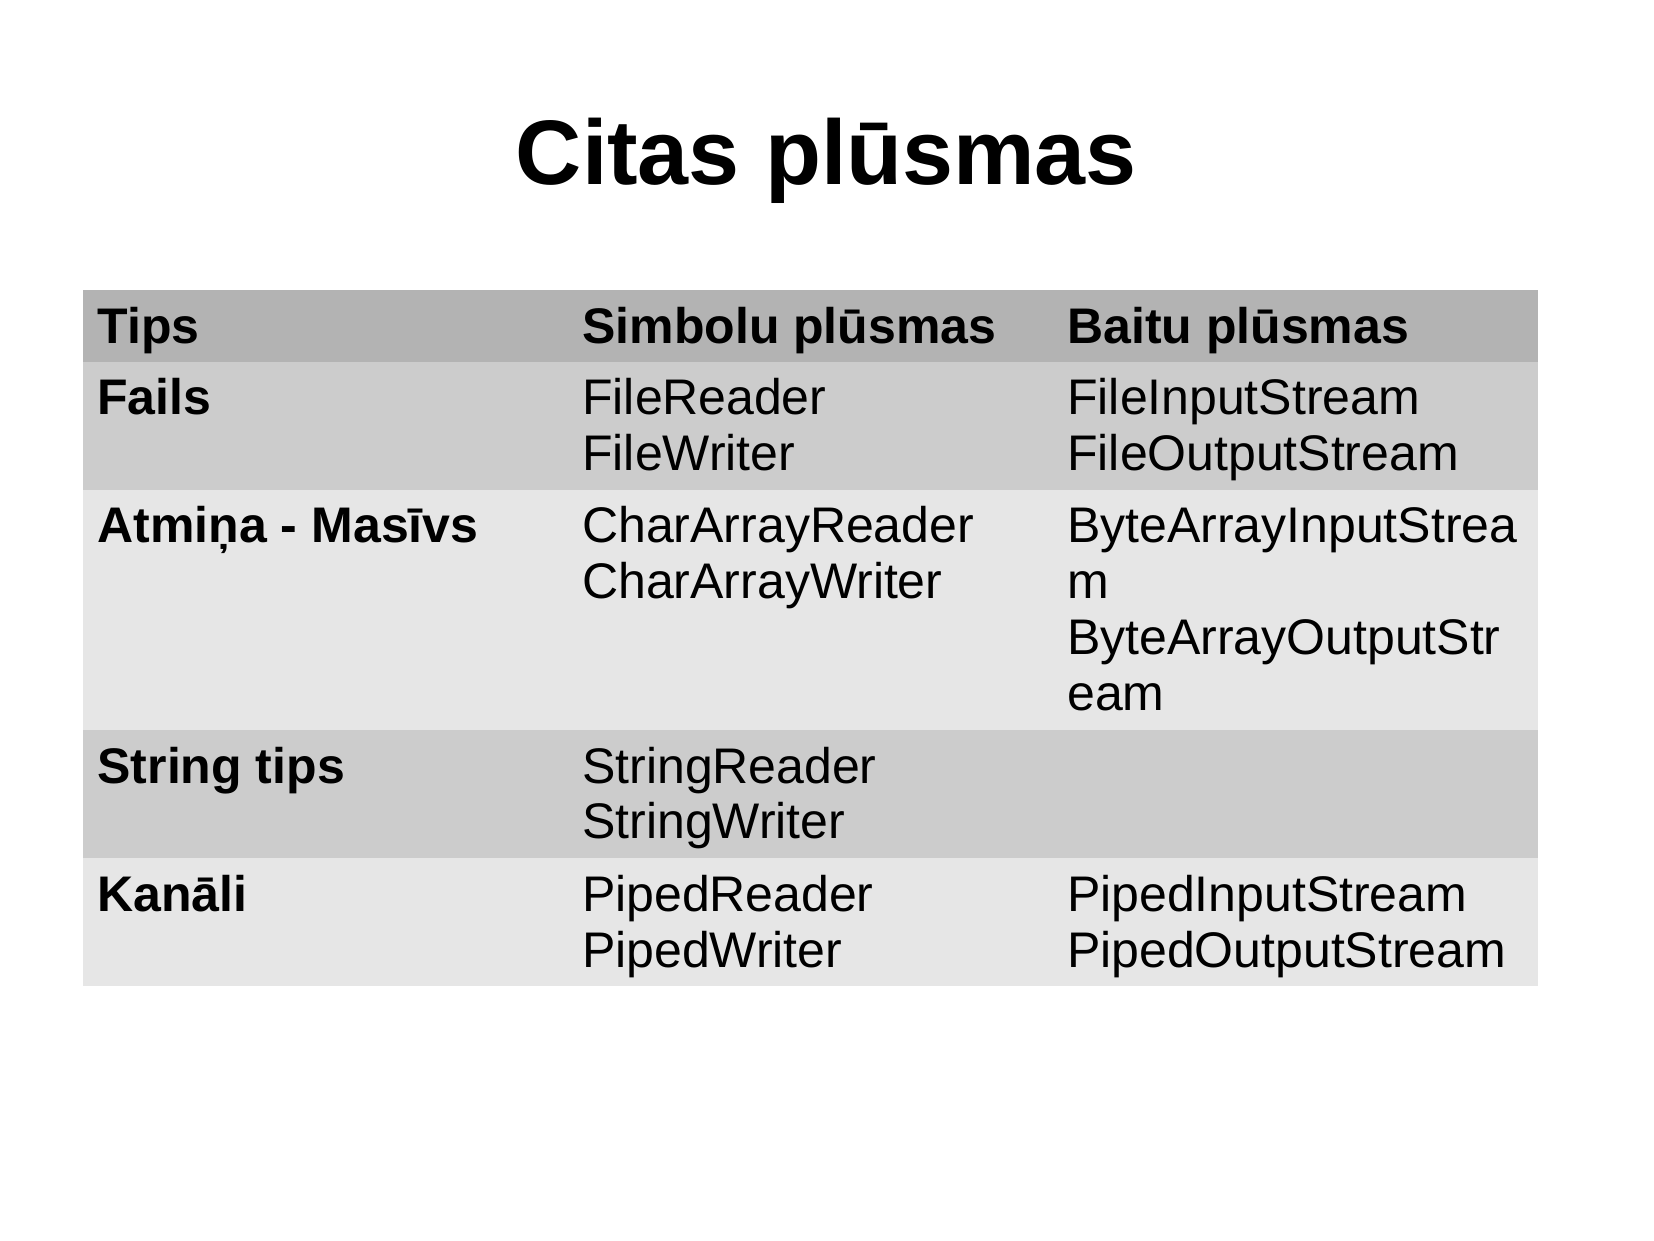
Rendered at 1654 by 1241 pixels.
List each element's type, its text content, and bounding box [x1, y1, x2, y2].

table_cell FileInputStream FileOutputStream [1053, 362, 1538, 490]
table_cell ByteArrayInputStream ByteArrayOutputStream [1053, 490, 1538, 730]
table_cell String tips [83, 730, 568, 858]
table_cell PipedReader PipedWriter [568, 858, 1053, 986]
table_header Simbolu plūsmas [568, 290, 1053, 362]
table_cell [1053, 730, 1538, 858]
table_cell StringReader StringWriter [568, 730, 1053, 858]
table_header Tips [83, 290, 568, 362]
table_cell PipedInputStream PipedOutputStream [1053, 858, 1538, 986]
table_cell FileReader FileWriter [568, 362, 1053, 490]
title Citas plūsmas [82, 49, 1571, 257]
table_cell Fails [83, 362, 568, 490]
table_cell Kanāli [83, 858, 568, 986]
table_cell Atmiņa - Masīvs [83, 490, 568, 730]
table_header Baitu plūsmas [1053, 290, 1538, 362]
table_cell CharArrayReader CharArrayWriter [568, 490, 1053, 730]
